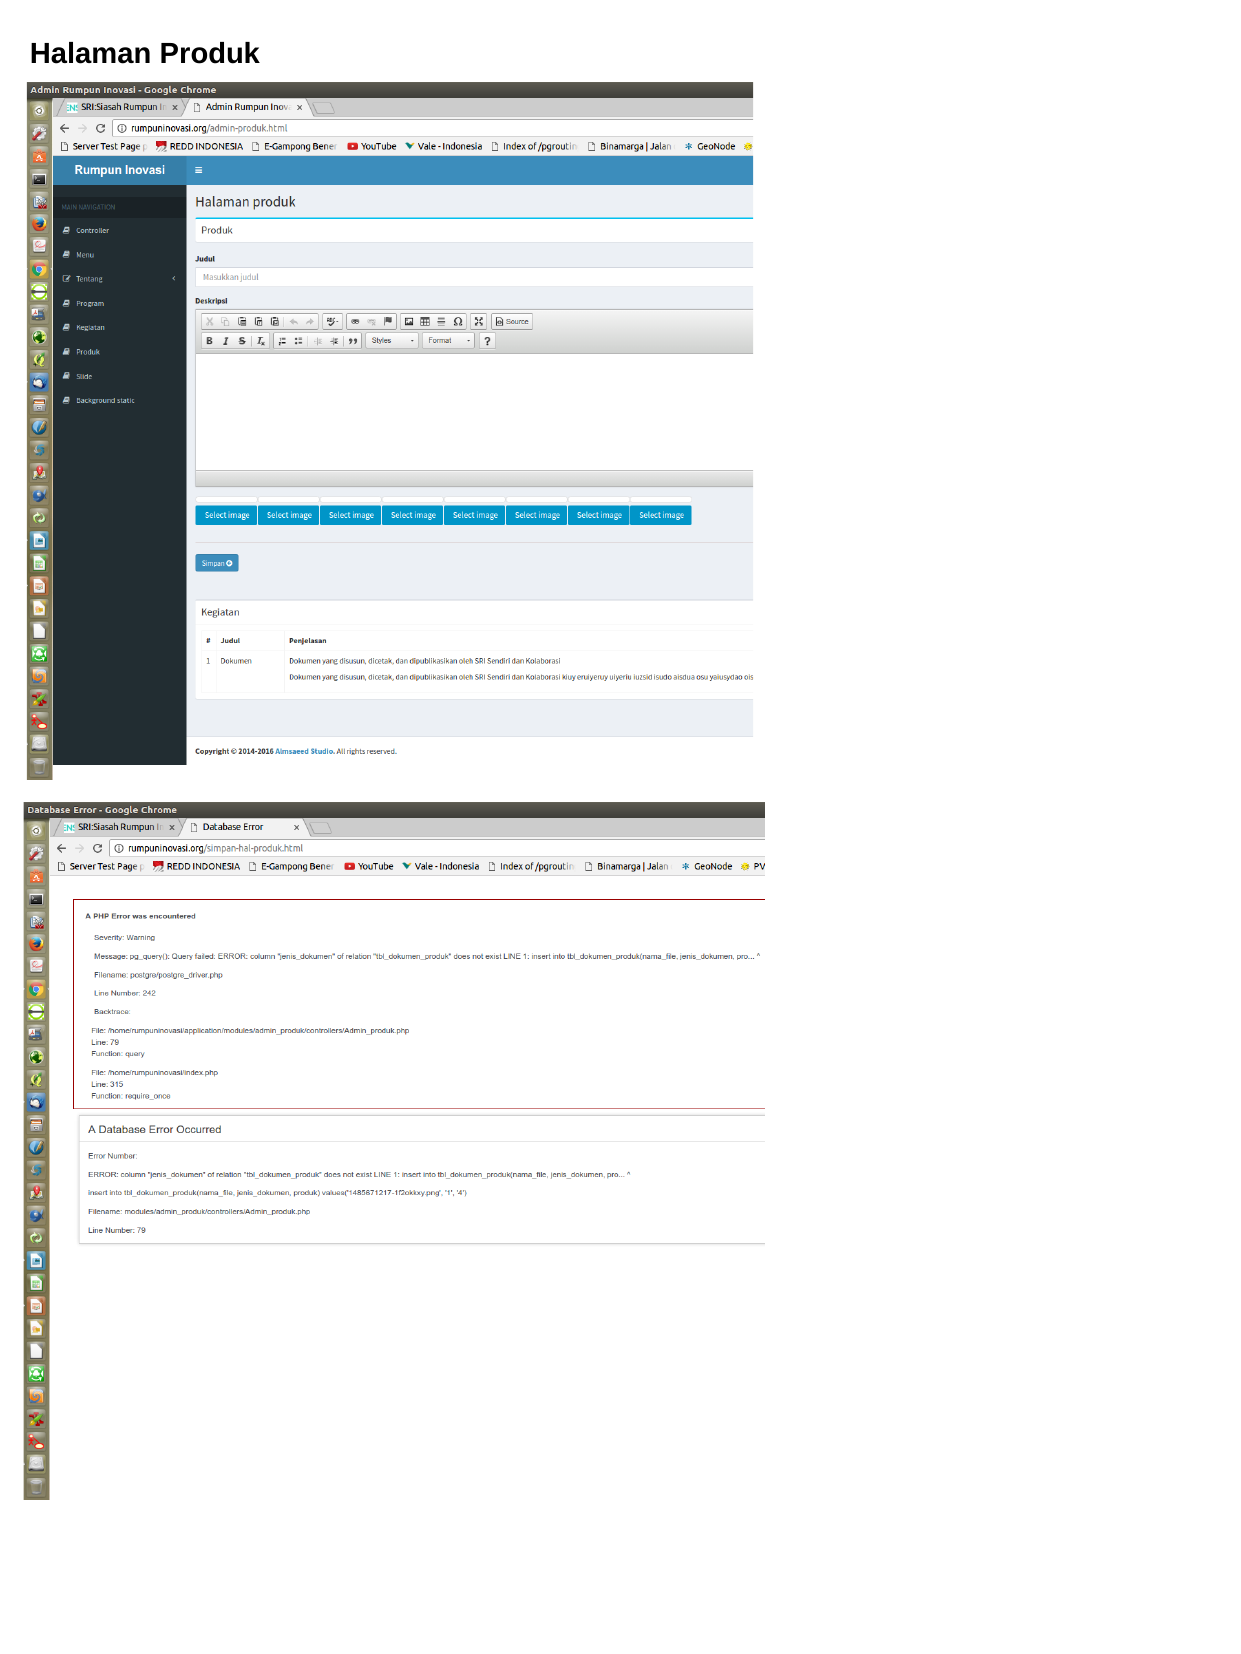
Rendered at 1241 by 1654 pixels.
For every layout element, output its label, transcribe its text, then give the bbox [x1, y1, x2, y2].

picture [23, 802, 766, 1501]
text_box Halaman Produk [15, 30, 319, 89]
picture [26, 82, 754, 781]
